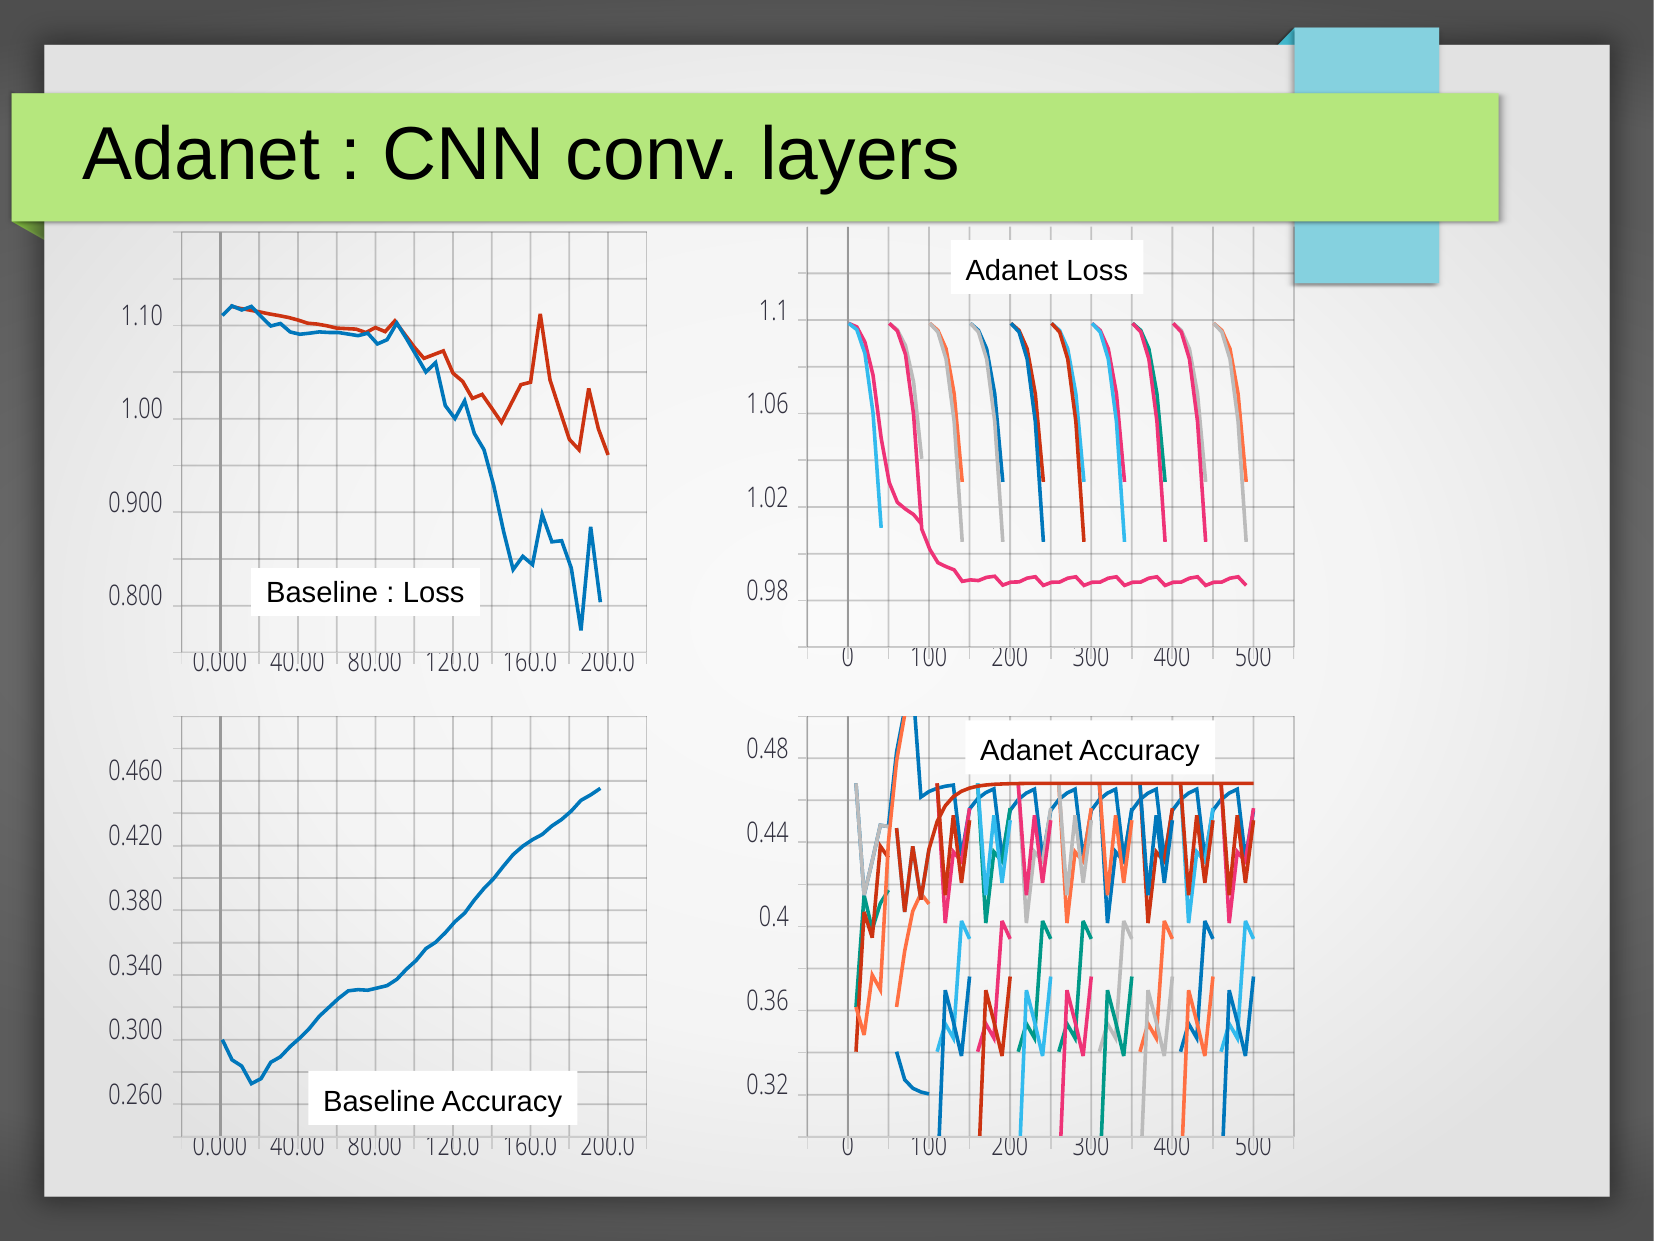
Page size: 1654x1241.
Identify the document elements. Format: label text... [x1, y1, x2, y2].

text_box Adanet Accuracy [965, 720, 1216, 775]
title Adanet : CNN conv. layers [82, 94, 1264, 213]
text_box Baseline : Loss [251, 568, 480, 616]
text_box Baseline Accuracy [308, 1070, 578, 1125]
picture [0, 0, 1654, 1241]
text_box Adanet Loss [950, 240, 1144, 294]
